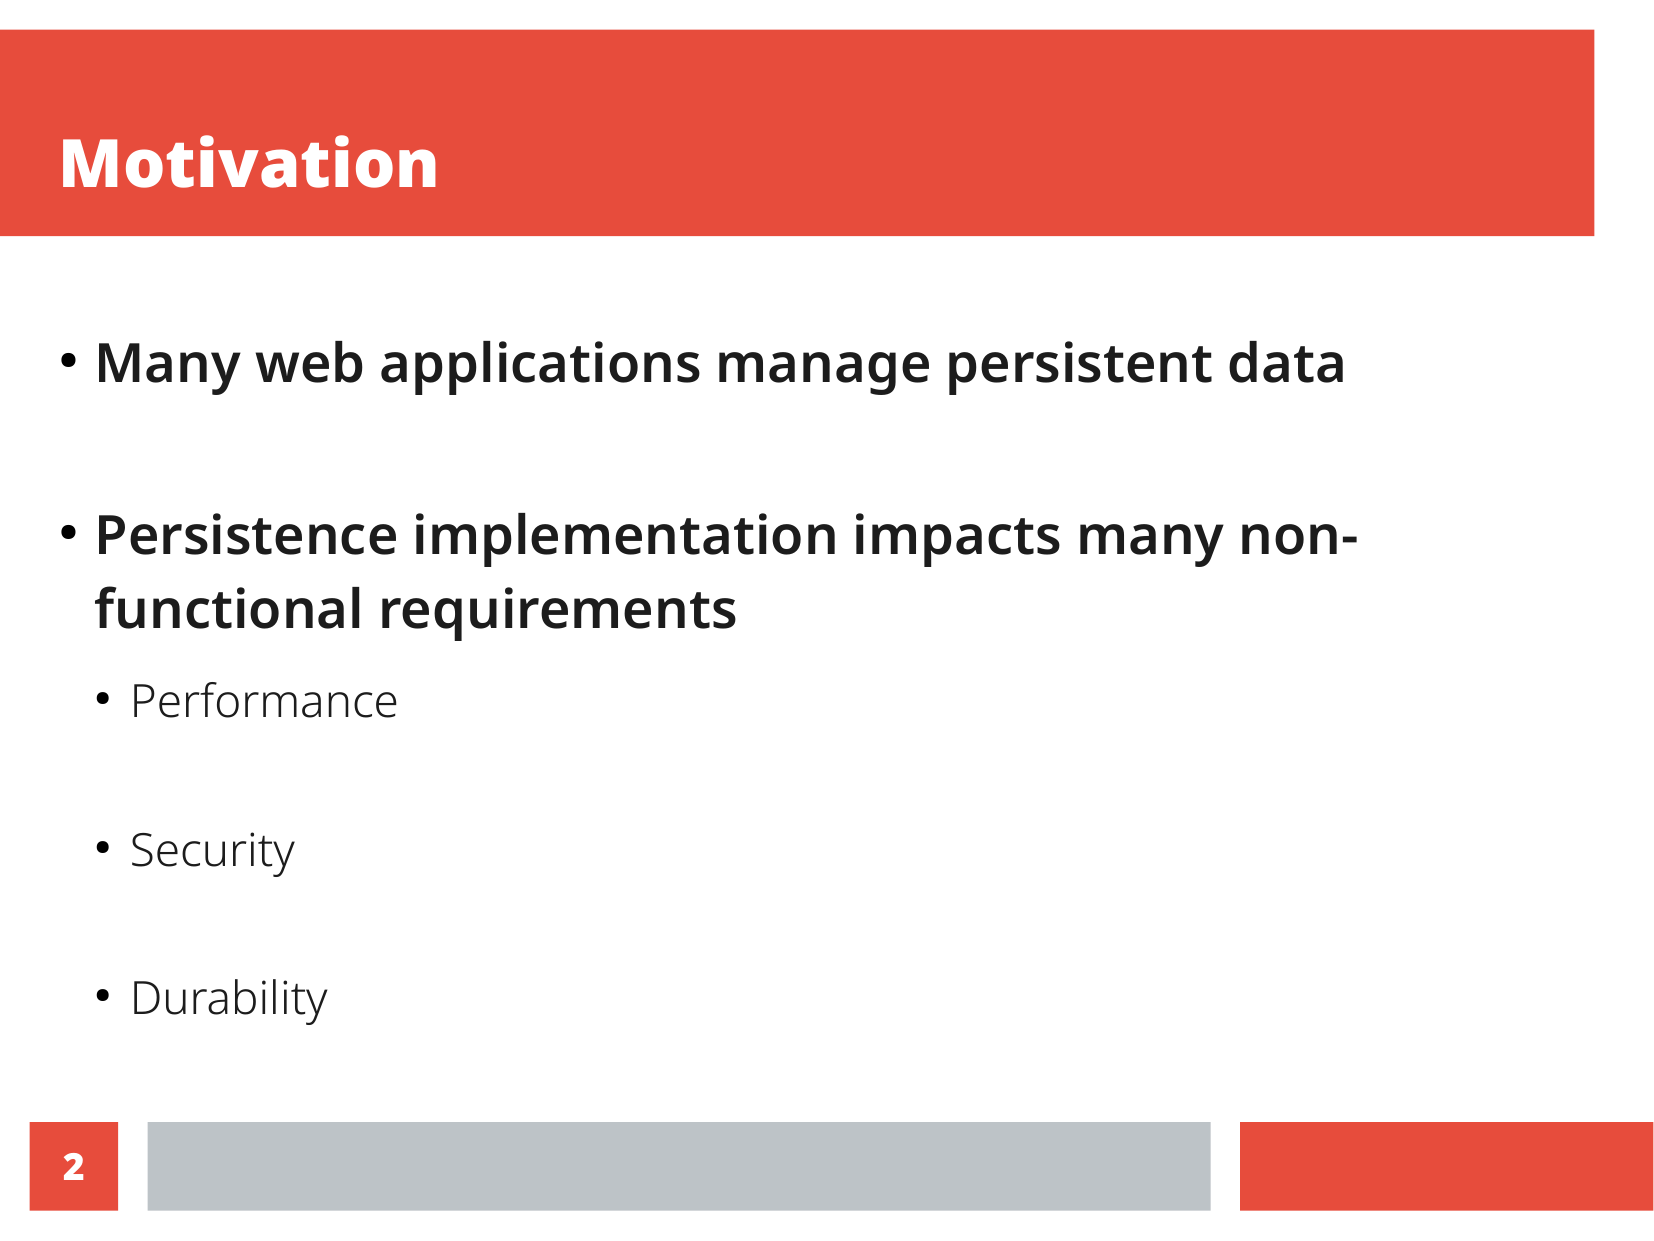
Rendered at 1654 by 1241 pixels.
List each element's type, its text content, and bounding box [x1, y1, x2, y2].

title Motivation [59, 59, 1595, 207]
list Many web applications manage persistent data Persistence implementation impacts many non-functional requirements Performance Security Durability [59, 324, 1565, 1093]
